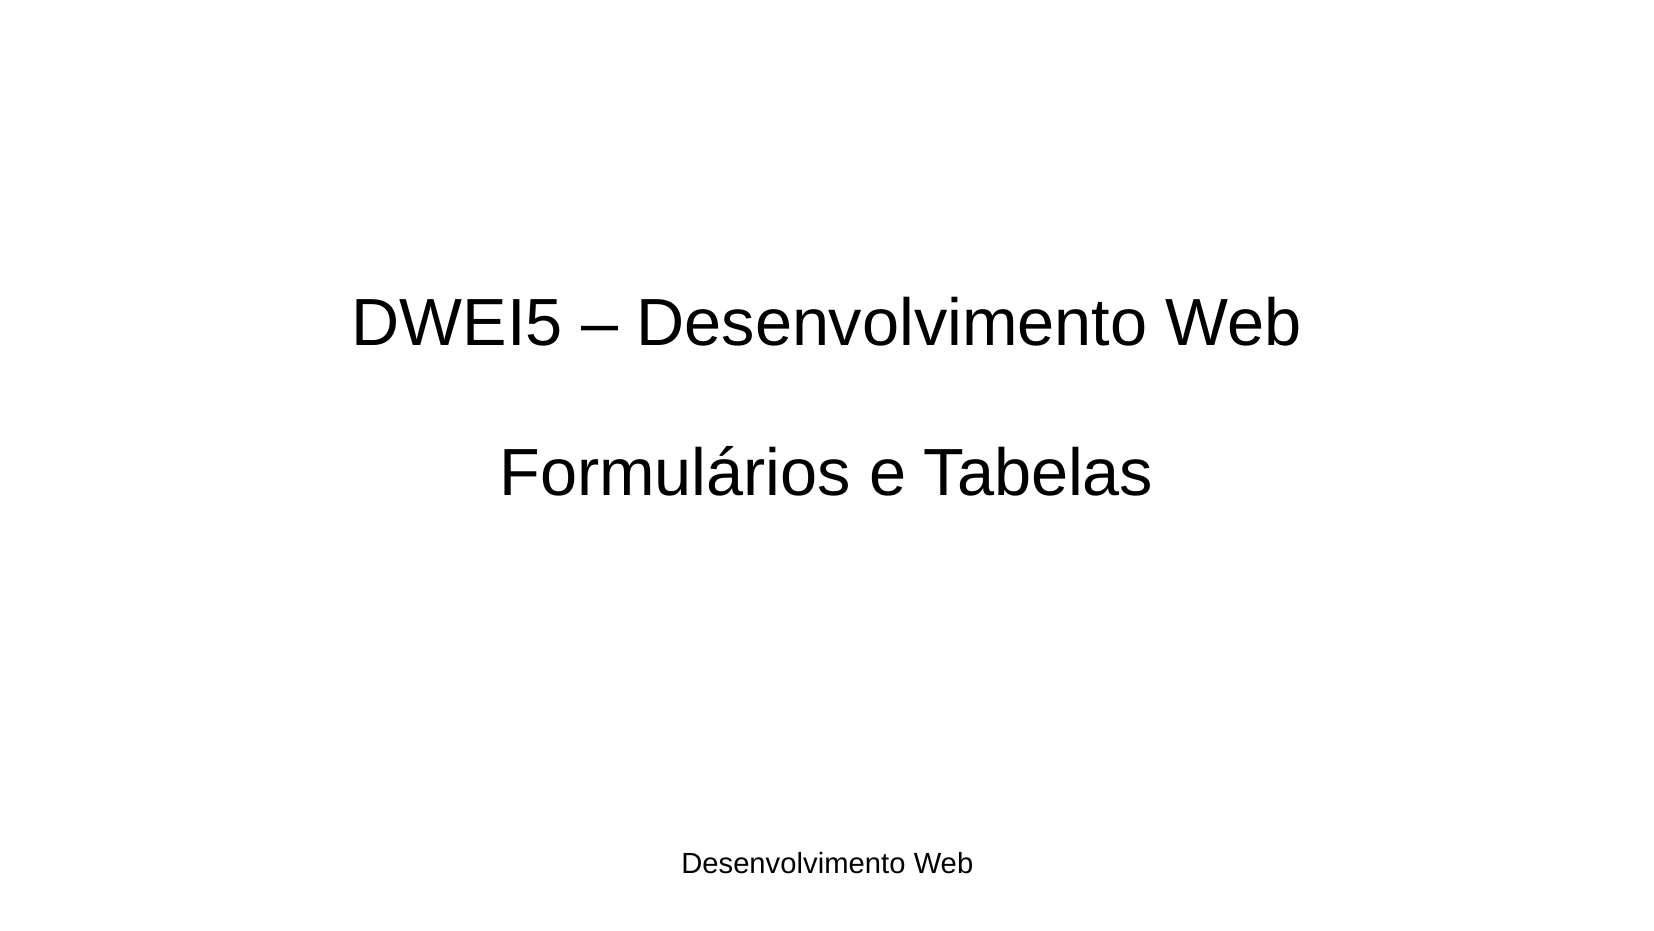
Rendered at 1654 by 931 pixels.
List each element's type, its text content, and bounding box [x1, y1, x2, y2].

subtitle DWEI5 – Desenvolvimento Web Formulários e Tabelas [82, 37, 1571, 758]
